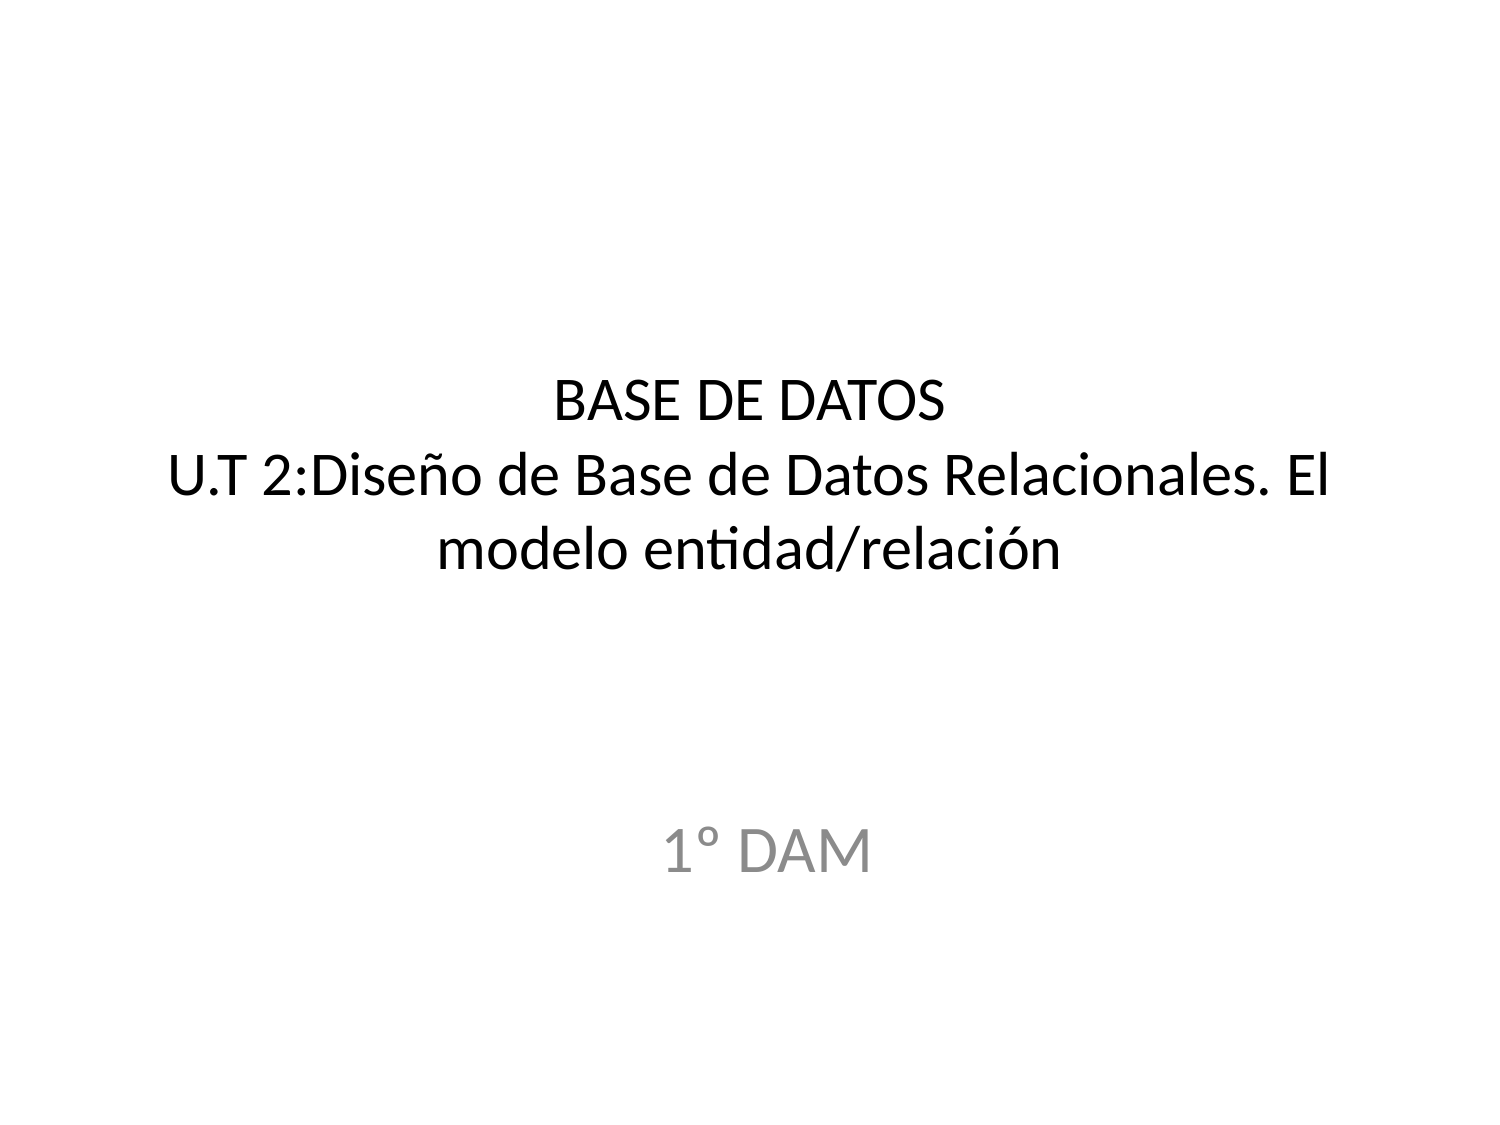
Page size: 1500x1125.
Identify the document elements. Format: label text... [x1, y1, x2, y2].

subtitle 1º DAM [242, 798, 1293, 1087]
title BASE DE DATOS U.T 2:Diseño de Base de Datos Relacionales. El modelo entidad/relación [112, 349, 1388, 591]
